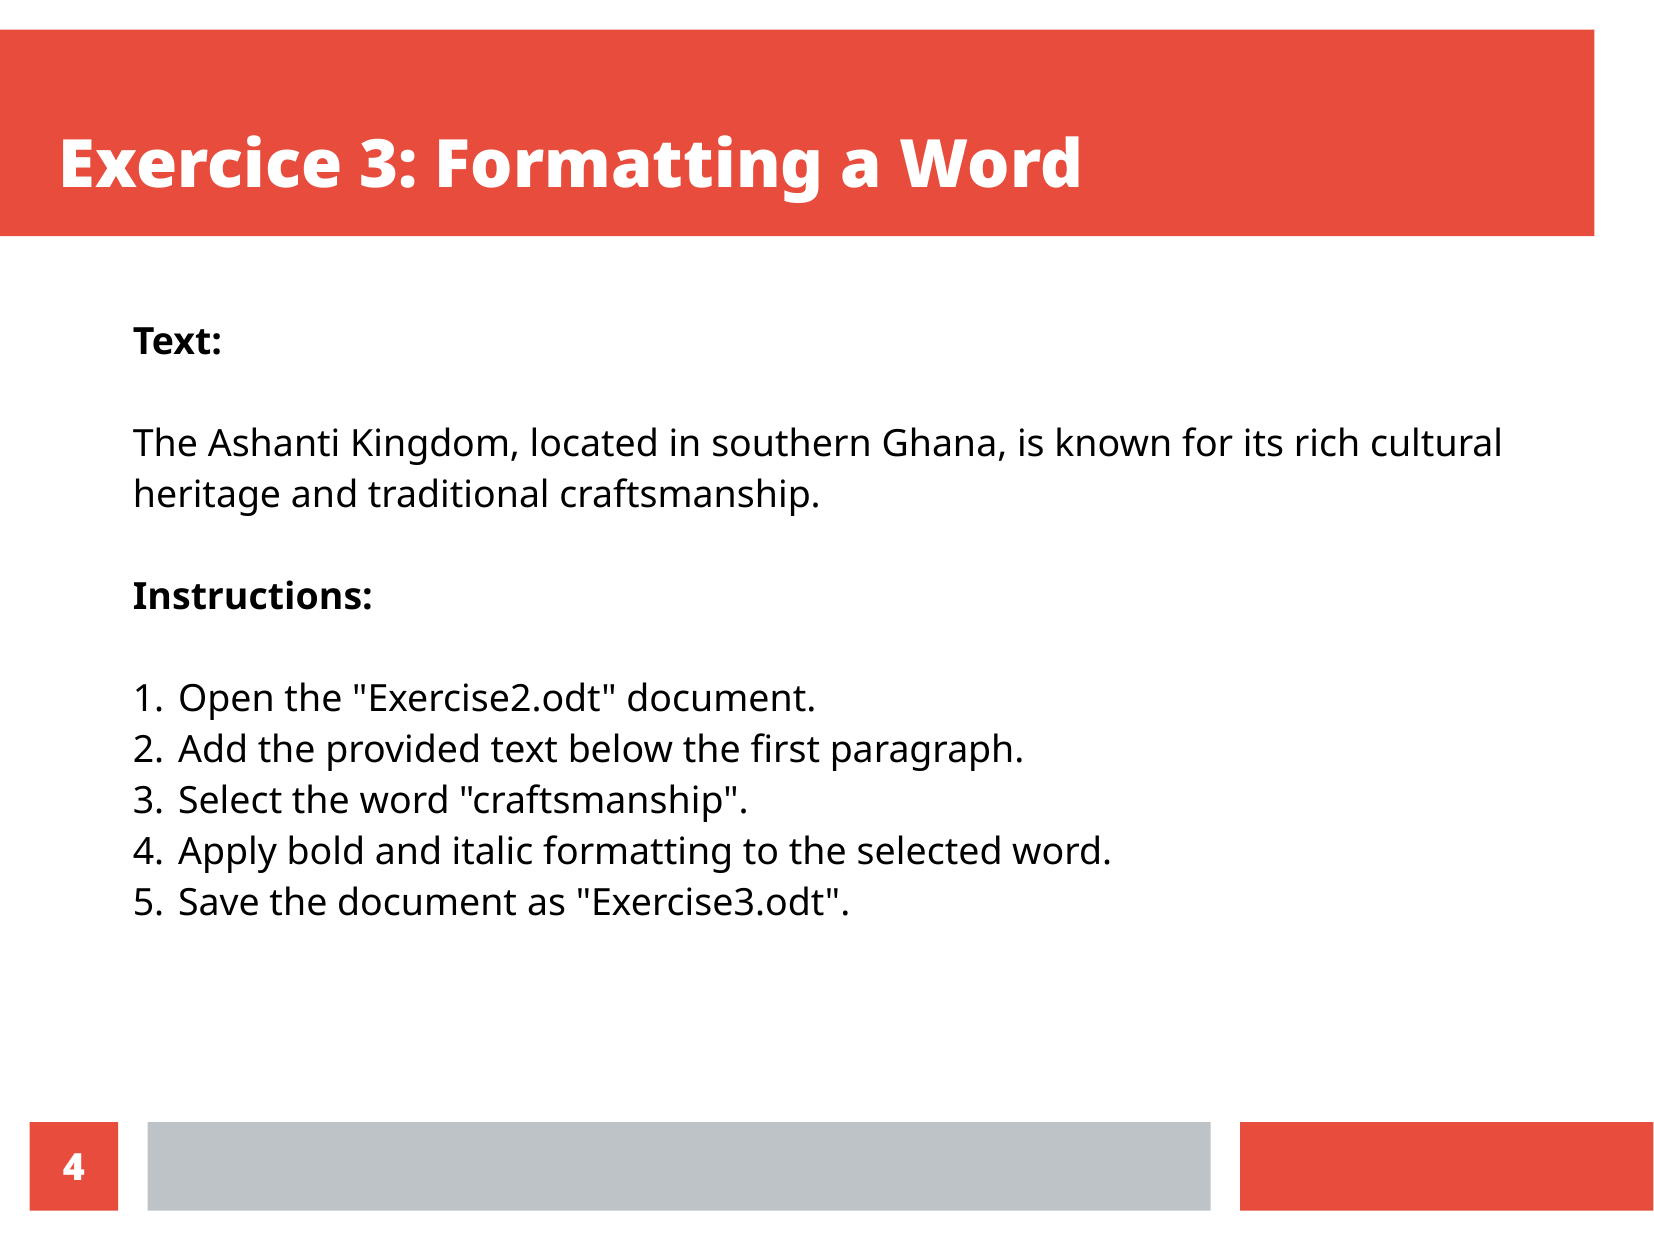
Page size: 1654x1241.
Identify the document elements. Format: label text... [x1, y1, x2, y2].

text_box Text: The Ashanti Kingdom, located in southern Ghana, is known for its rich cultural heritage and traditional craftsmanship. Instructions: Open the "Exercise2.odt" document. Add the provided text below the first paragraph. Select the word "craftsmanship". Apply bold and italic formatting to the selected word. Save the document as "Exercise3.odt". [118, 307, 1536, 845]
title Exercice 3: Formatting a Word [59, 59, 1595, 207]
